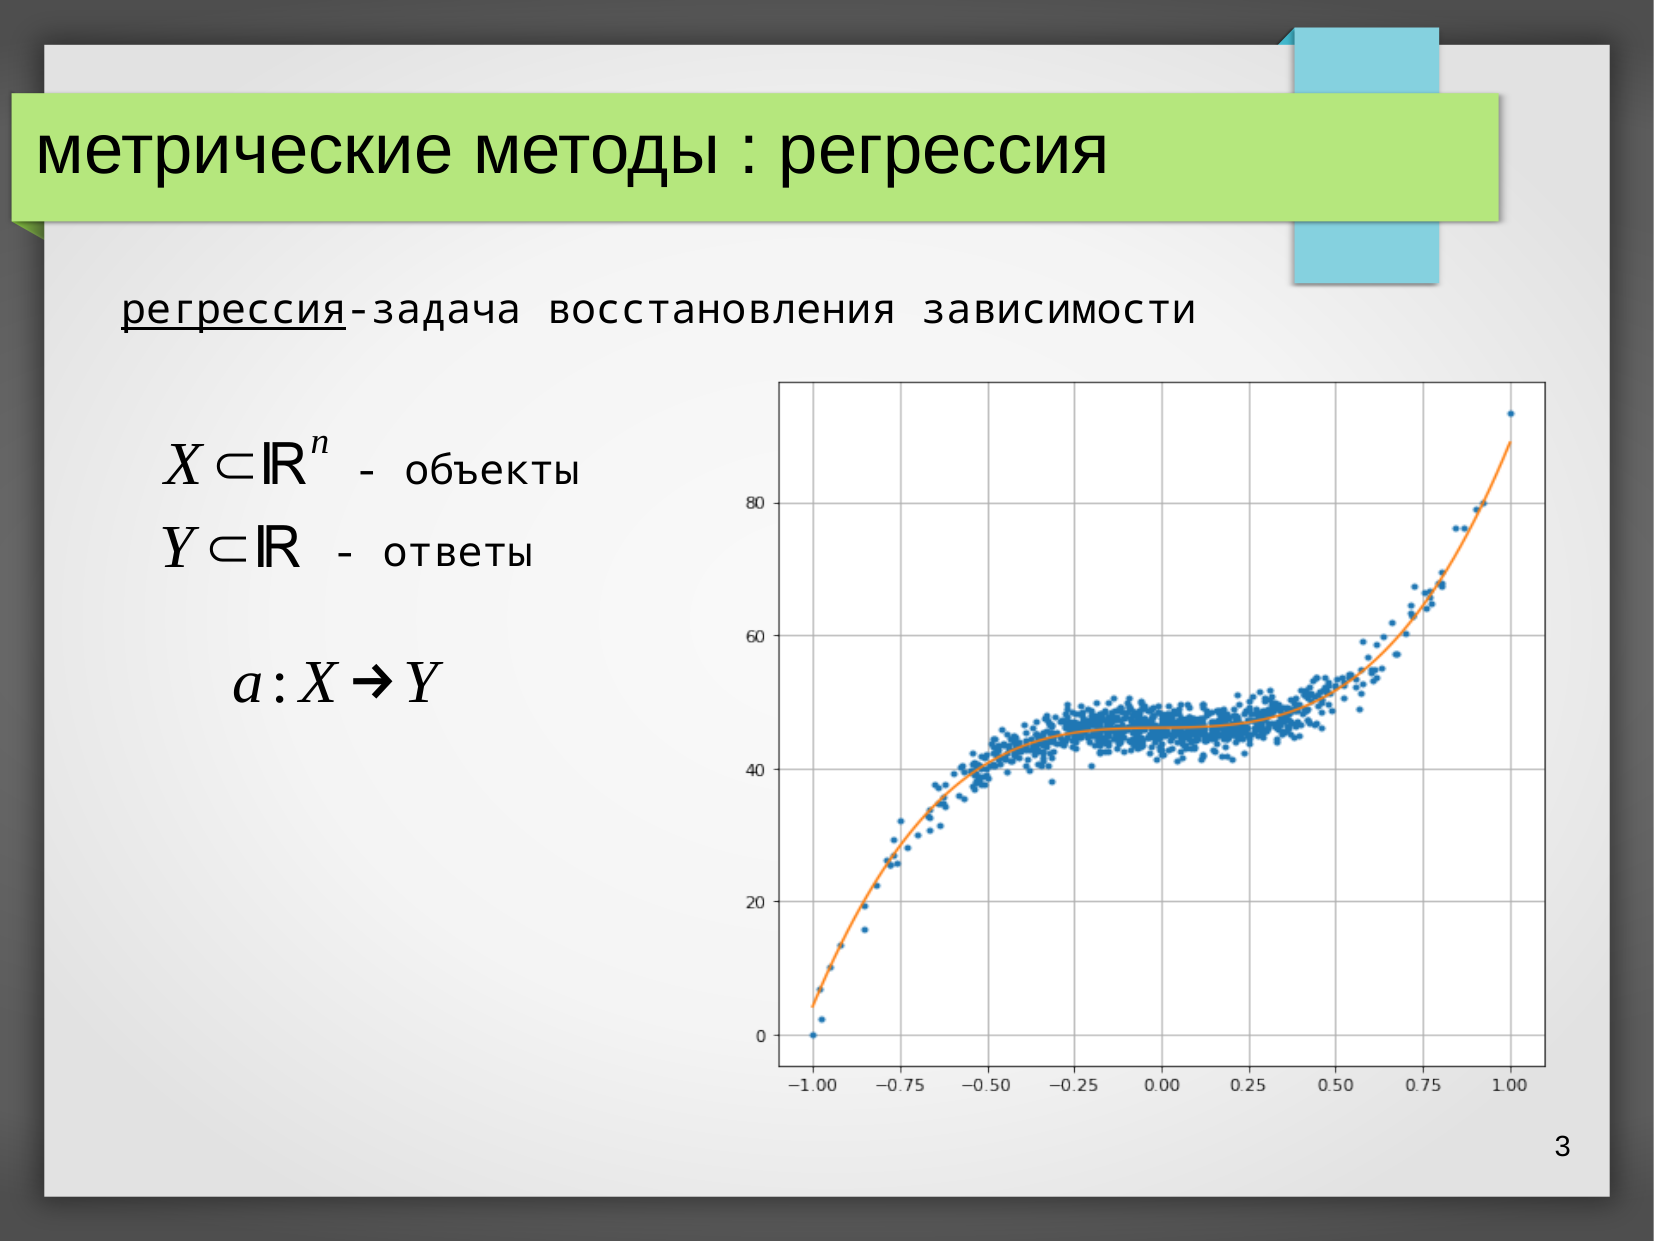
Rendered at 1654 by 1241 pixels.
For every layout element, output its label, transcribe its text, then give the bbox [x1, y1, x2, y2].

subtitle - объекты [354, 440, 603, 496]
picture [0, 0, 1654, 1241]
chart [224, 661, 452, 723]
chart [153, 524, 309, 587]
title метрические методы : регрессия [35, 108, 1170, 190]
text_box - ответы [332, 526, 558, 575]
text_box регрессия-задача восстановления зависимости [106, 271, 1288, 343]
chart [153, 429, 337, 504]
